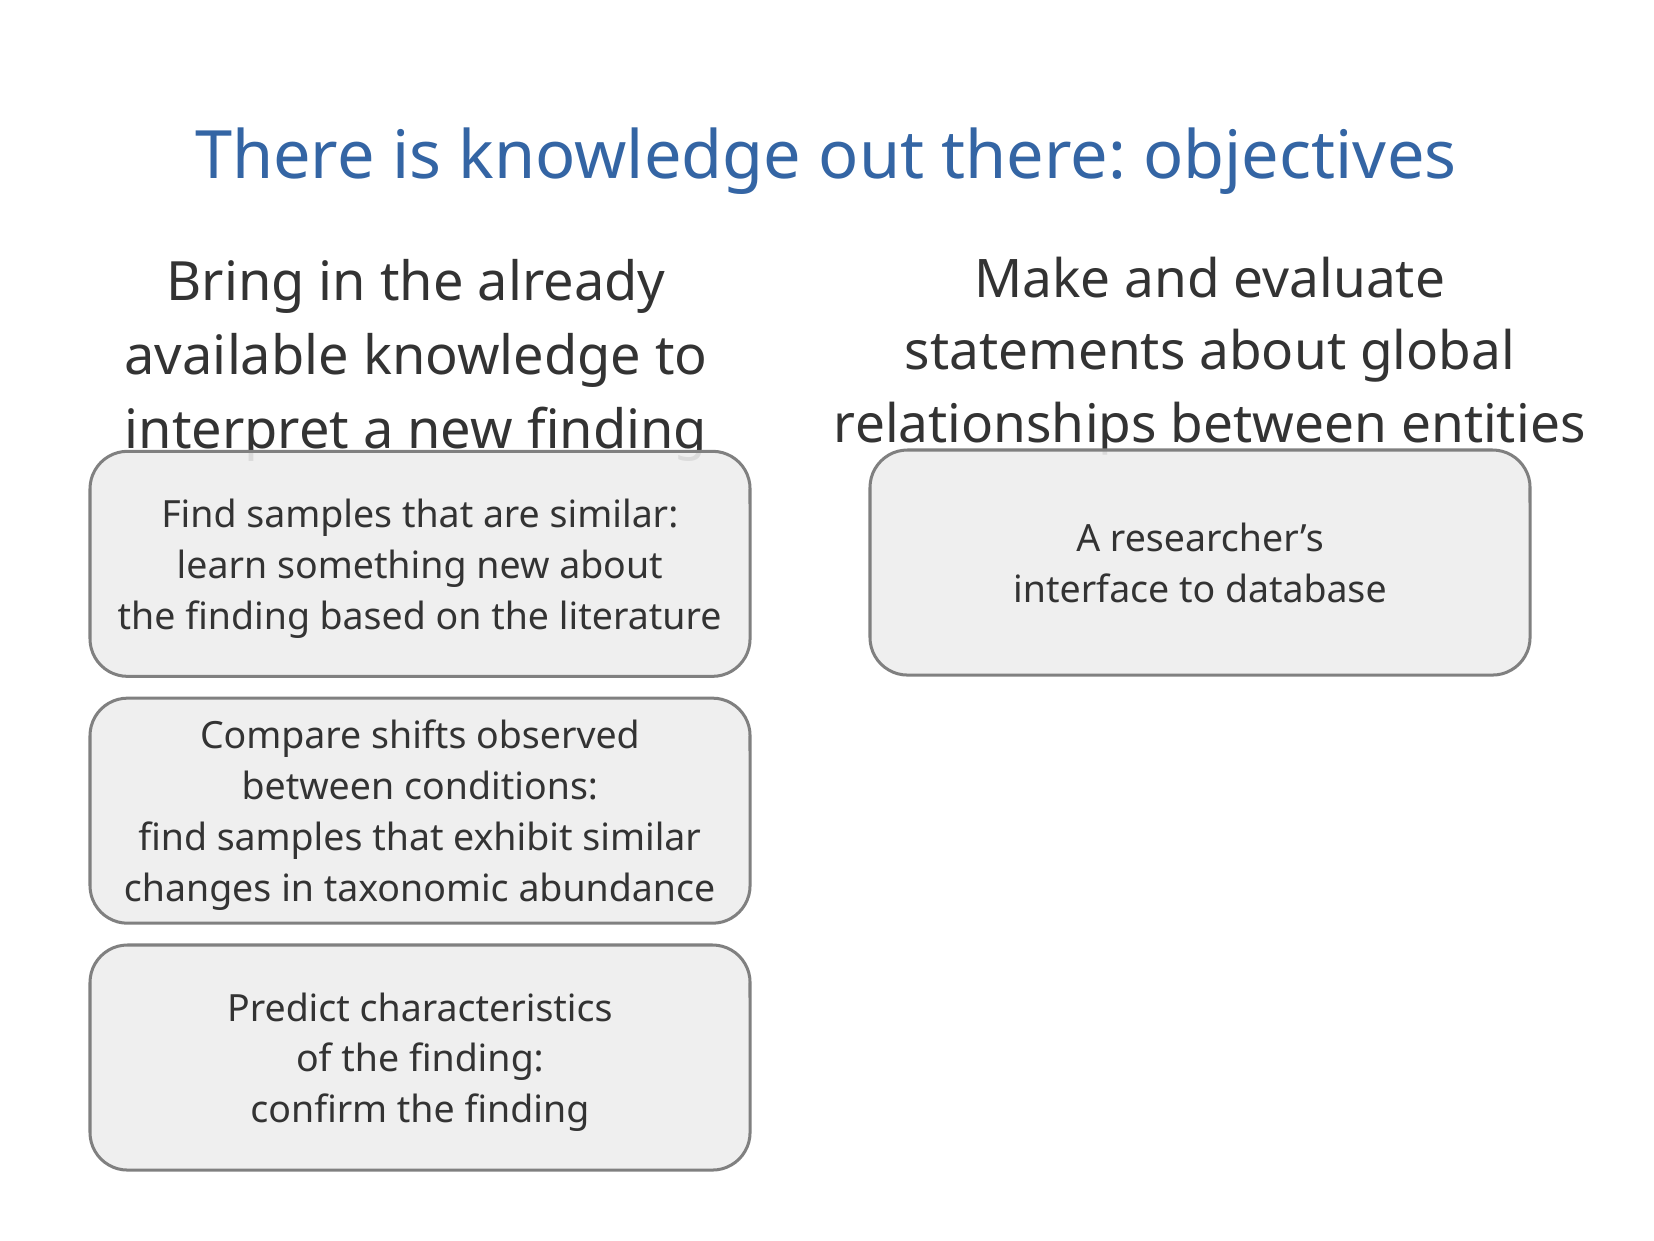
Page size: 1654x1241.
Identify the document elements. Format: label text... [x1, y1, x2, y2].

text_box Compare shifts observed between conditions: find samples that exhibit similar changes in taxonomic abundance [90, 698, 751, 924]
text_box Predict characteristics of the finding: confirm the finding [90, 945, 751, 1171]
list Make and evaluate statements about global relationships between entities [829, 240, 1591, 481]
text_box Find samples that are similar: learn something new about the finding based on the literature [90, 451, 751, 677]
text_box A researcher’s interface to database [870, 450, 1531, 676]
title There is knowledge out there: objectives [82, 49, 1571, 257]
list Bring in the already available knowledge to interpret a new finding [82, 242, 751, 577]
